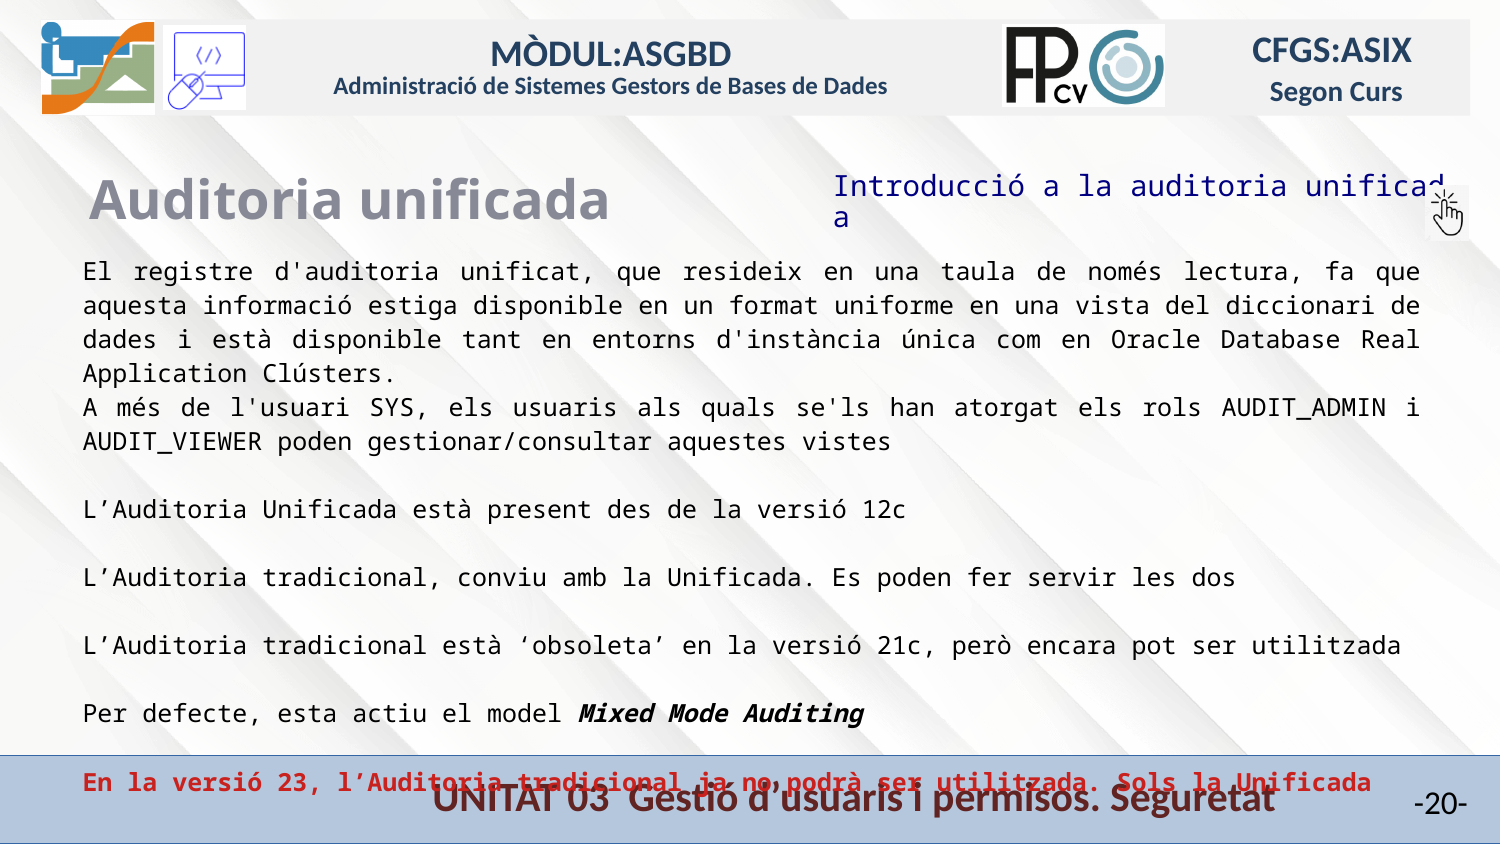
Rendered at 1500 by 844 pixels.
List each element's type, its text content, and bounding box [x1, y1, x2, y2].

title Auditoria unificada [89, 165, 1407, 241]
text_box El registre d'auditoria unificat, que resideix en una taula de només lectura, fa que aquesta informació estiga disponible en un format uniforme en una vista del diccionari de dades i està disponible tant en entorns d'instància única com en Oracle Database Real Application Clústers. A més de l'usuari SYS, els usuaris als quals se'ls han atorgat els rols AUDIT_ADMIN i AUDIT_VIEWER poden gestionar/consultar aquestes vistes L’Auditoria Unificada està present des de la versió 12c L’Auditoria tradicional, conviu amb la Unificada. Es poden fer servir les dos L’Auditoria tradicional està ‘obsoleta’ en la versió 21c, però encara pot ser utilitzada Per defecte, esta actiu el model Mixed Mode Auditing En la versió 23, l’Auditoria tradicional ja no podrà ser utilitzada. Sols la Unificada [67, 246, 1437, 731]
picture [0, 0, 1500, 755]
text_box Introducció a la auditoria unificada [817, 157, 1463, 202]
